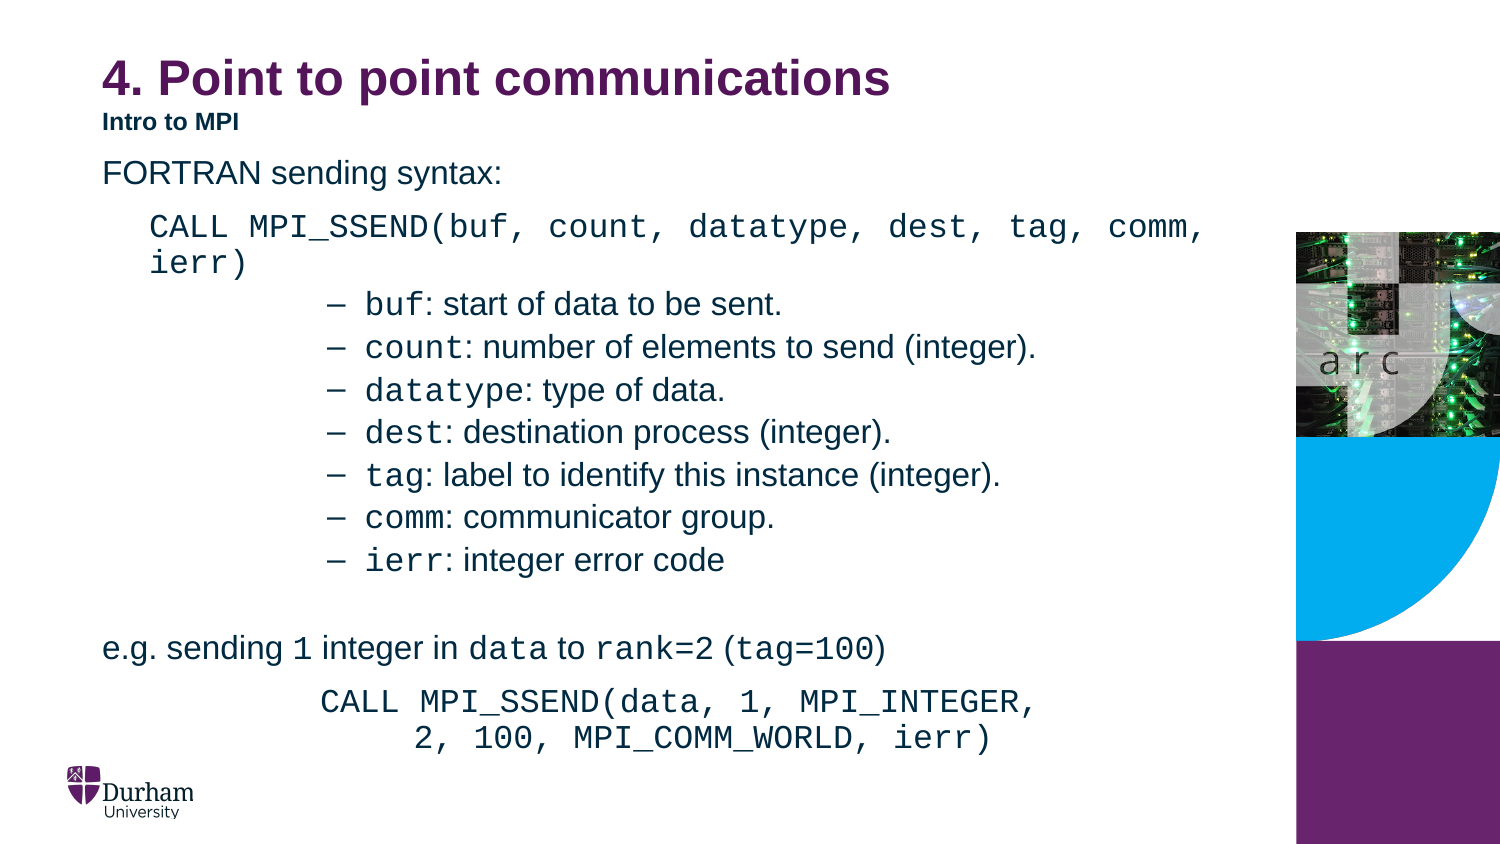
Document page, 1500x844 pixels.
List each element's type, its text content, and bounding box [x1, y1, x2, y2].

picture [1296, 232, 1500, 436]
picture [67, 766, 193, 819]
picture [1332, 467, 1500, 640]
title 4. Point to point communications Intro to MPI [101, 45, 1399, 187]
text_box [1296, 640, 1500, 844]
list FORTRAN sending syntax: CALL MPI_SSEND(buf, count, datatype, dest, tag, comm, ierr) buf: start of data to be sent. count: number of elements to send (integer). datatype: type of data. dest: destination process (integer). tag: label to identify this instance (integer). comm: communicator group. ierr: integer error code e.g. sending 1 integer in data to rank=2 (tag=100) CALL MPI_SSEND(data, 1, MPI_INTEGER, 2, 100, MPI_COMM_WORLD, ierr) [101, 156, 1258, 742]
